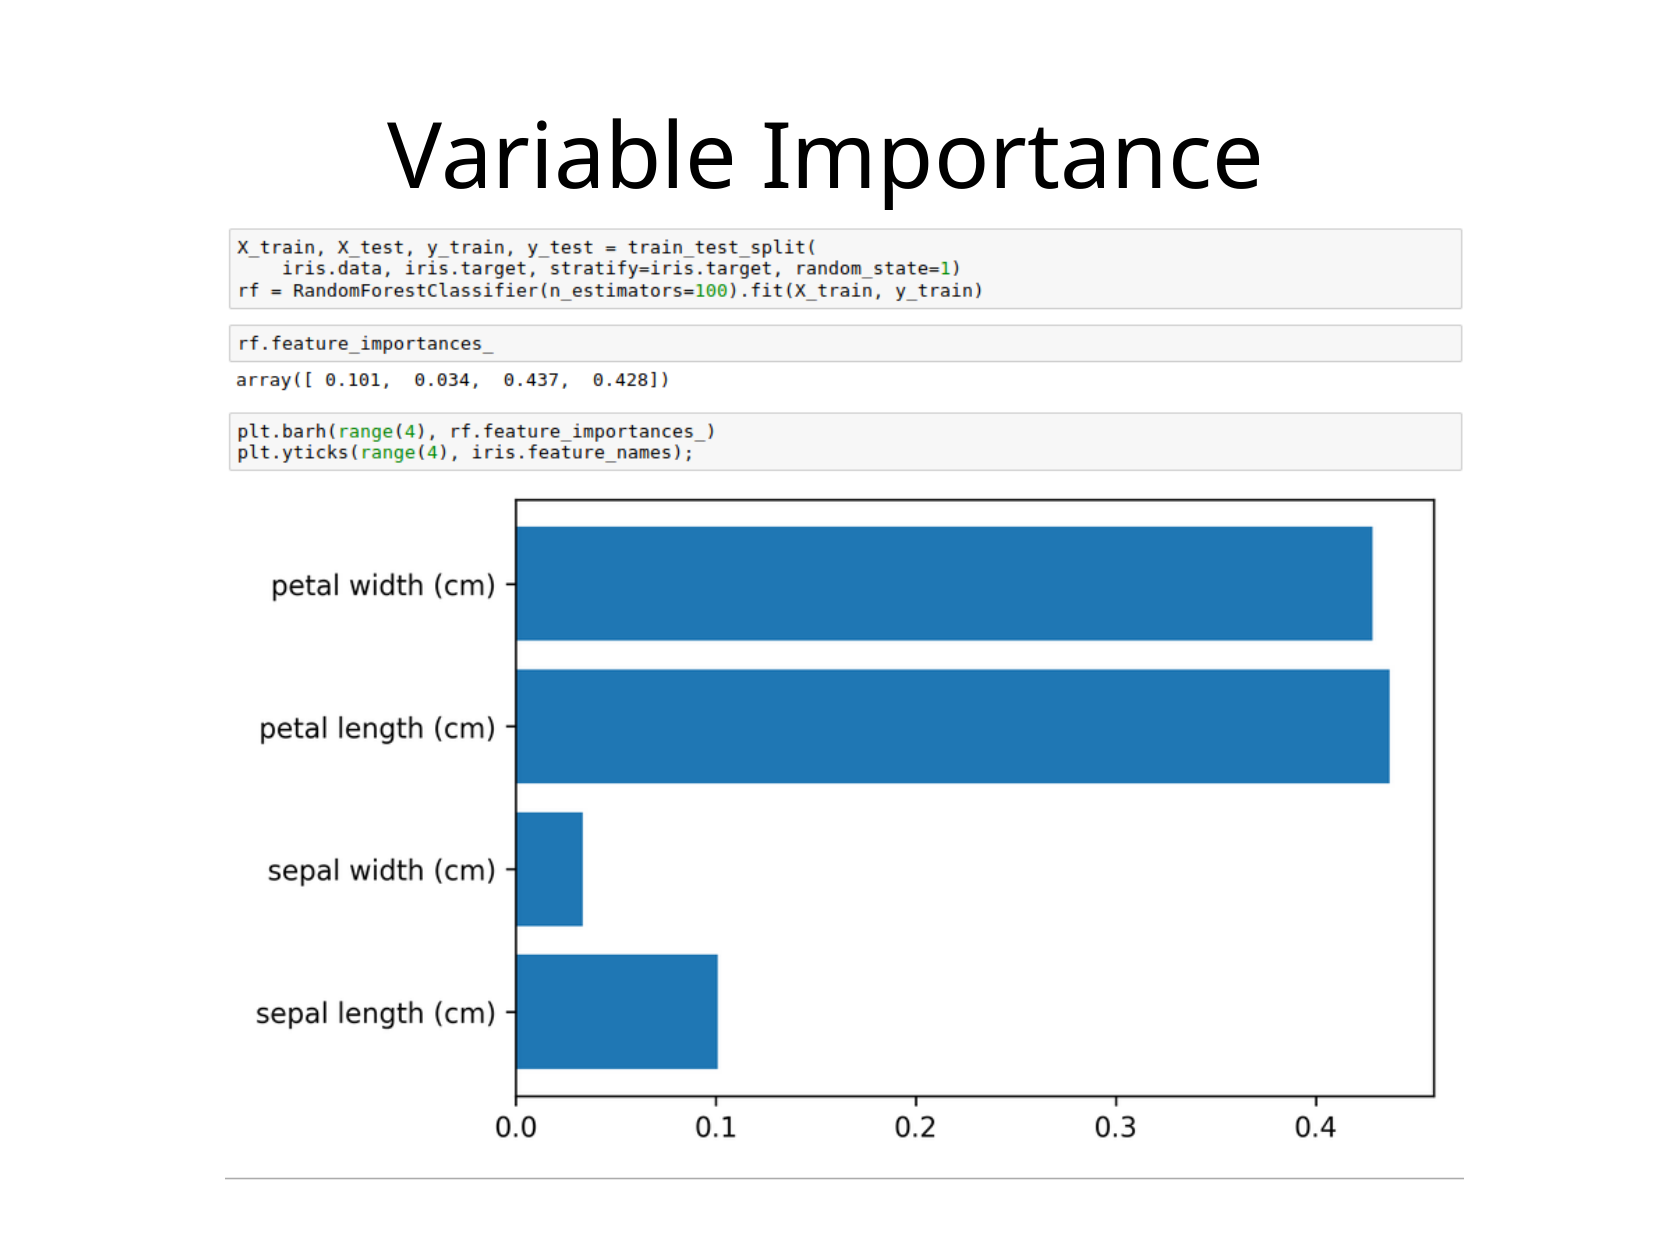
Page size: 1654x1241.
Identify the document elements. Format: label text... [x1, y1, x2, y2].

title Variable Importance [82, 49, 1571, 257]
picture [225, 223, 1464, 1186]
